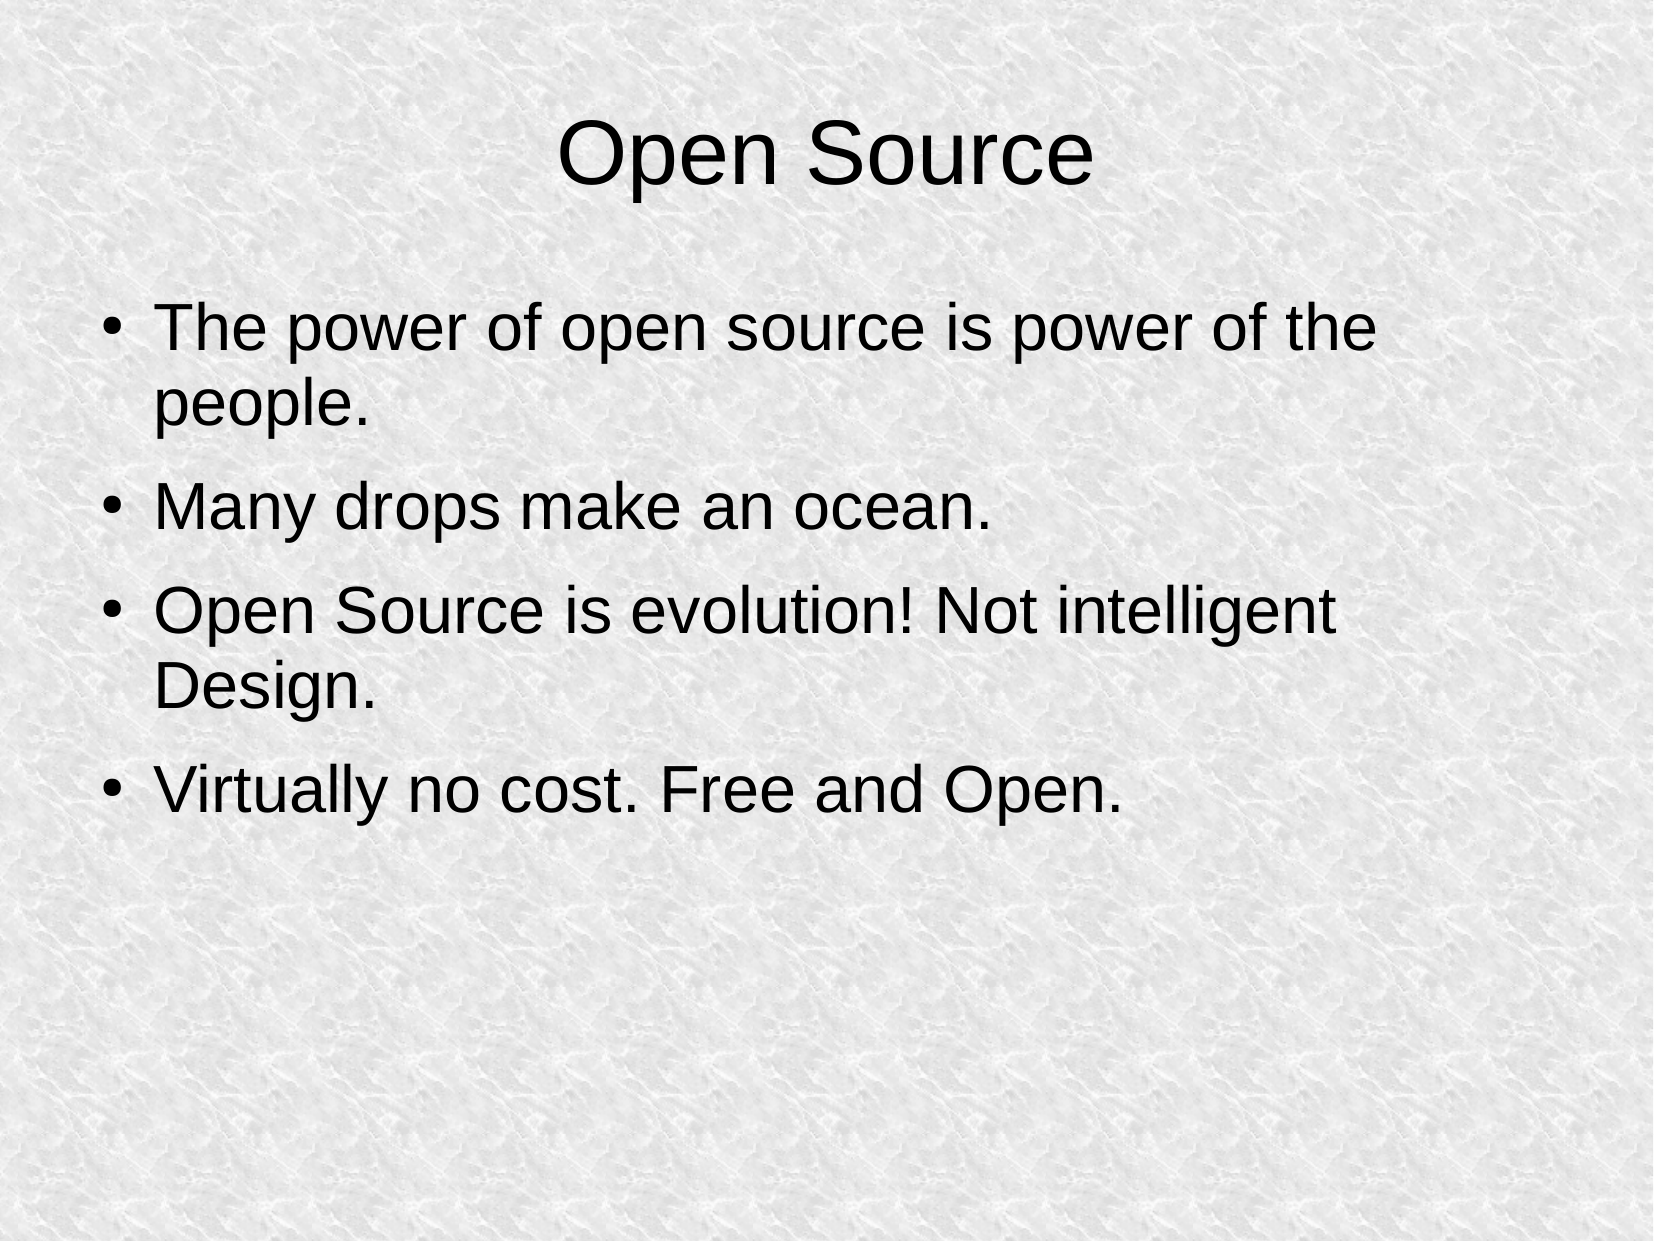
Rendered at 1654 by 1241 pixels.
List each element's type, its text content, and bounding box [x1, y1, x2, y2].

picture [0, 0, 1654, 1241]
title Open Source [82, 49, 1571, 257]
list The power of open source is power of the people. Many drops make an ocean. Open Source is evolution! Not intelligent Design. Virtually no cost. Free and Open. [82, 290, 1571, 1010]
